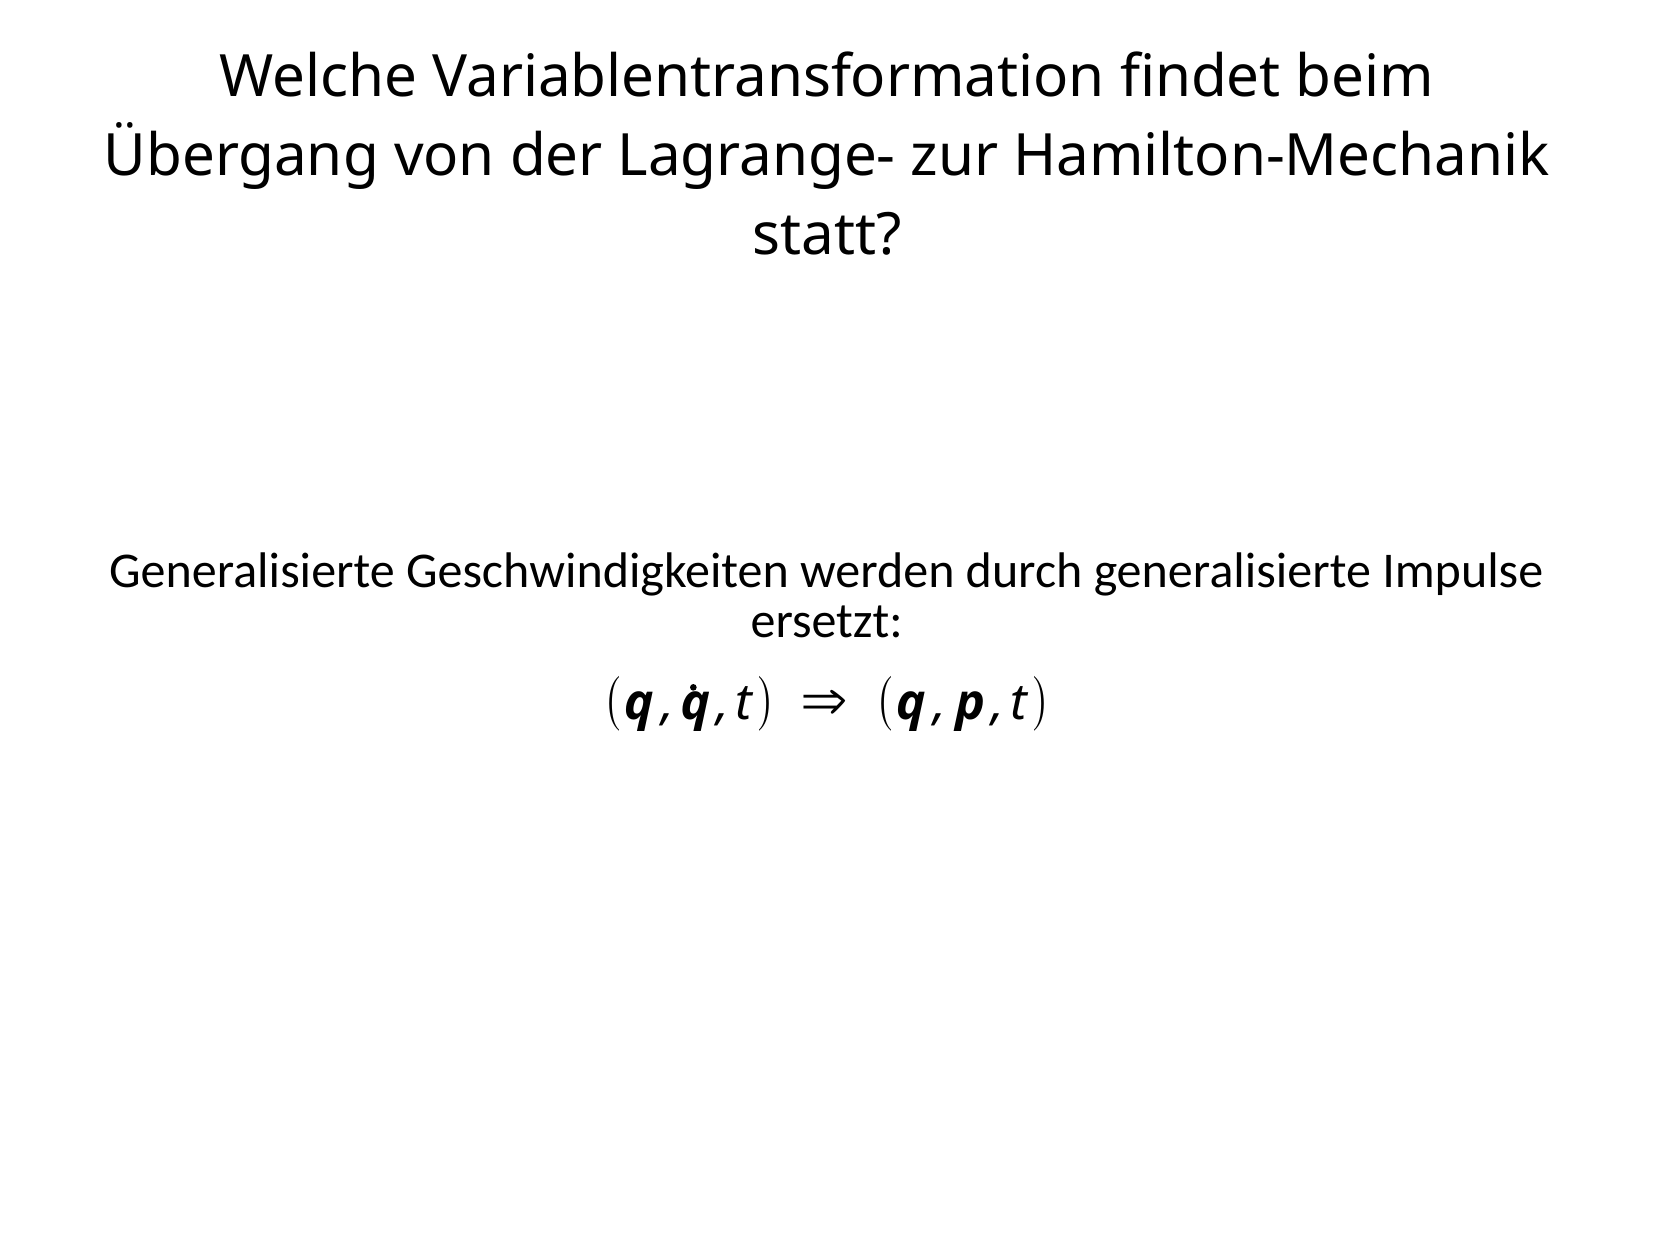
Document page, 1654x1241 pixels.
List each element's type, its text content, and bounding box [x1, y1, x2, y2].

chart [599, 672, 1055, 734]
title Welche Variablentransformation findet beim Übergang von der Lagrange- zur Hamilton-Mechanik statt? [82, 49, 1571, 257]
subtitle Generalisierte Geschwindigkeiten werden durch generalisierte Impulse ersetzt: [82, 290, 1571, 1010]
